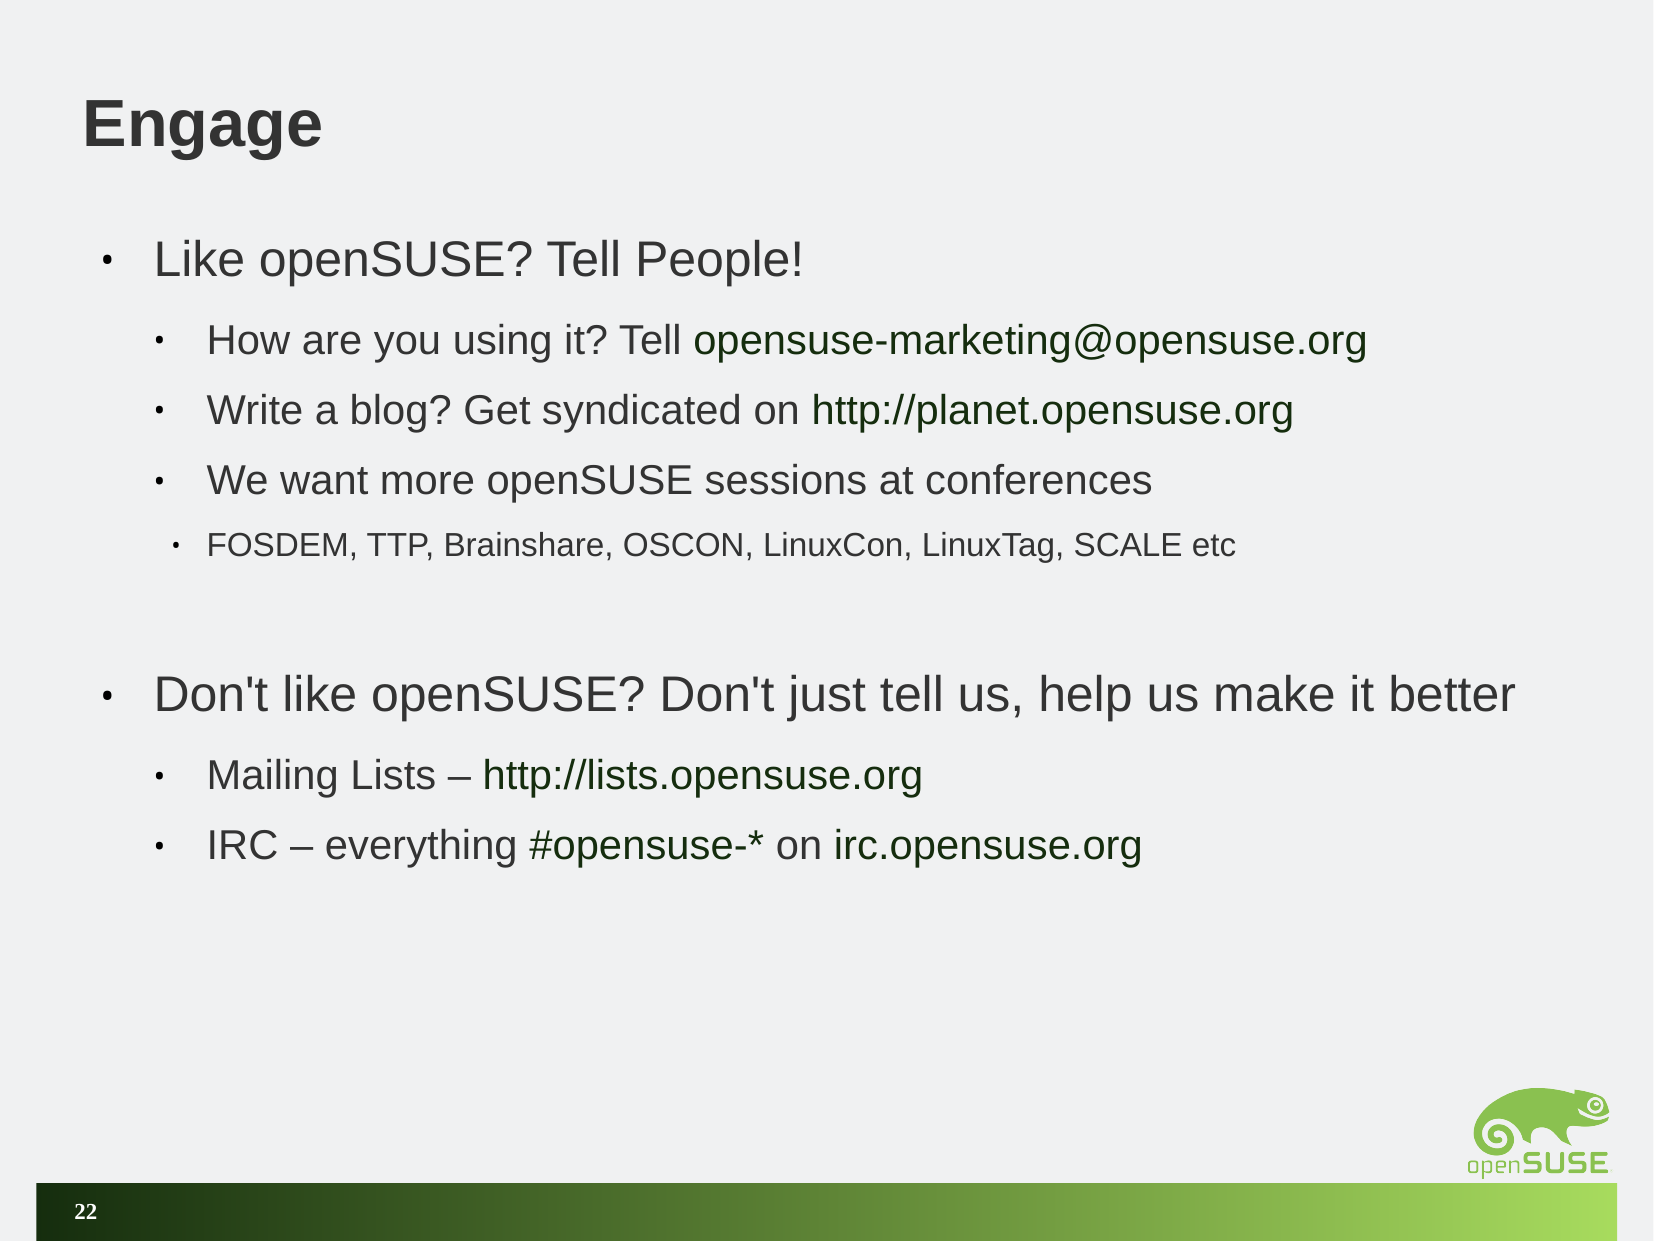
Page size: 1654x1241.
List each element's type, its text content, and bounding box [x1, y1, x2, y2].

list Like openSUSE? Tell People! How are you using it? Tell opensuse-marketing@opensuse.org Write a blog? Get syndicated on http://planet.opensuse.org We want more openSUSE sessions at conferences FOSDEM, TTP, Brainshare, OSCON, LinuxCon, LinuxTag, SCALE etc Don't like openSUSE? Don't just tell us, help us make it better Mailing Lists – http://lists.opensuse.org IRC – everything #opensuse-* on irc.opensuse.org [82, 231, 1571, 951]
picture [0, 0, 1654, 1241]
title Engage [82, 49, 1571, 198]
